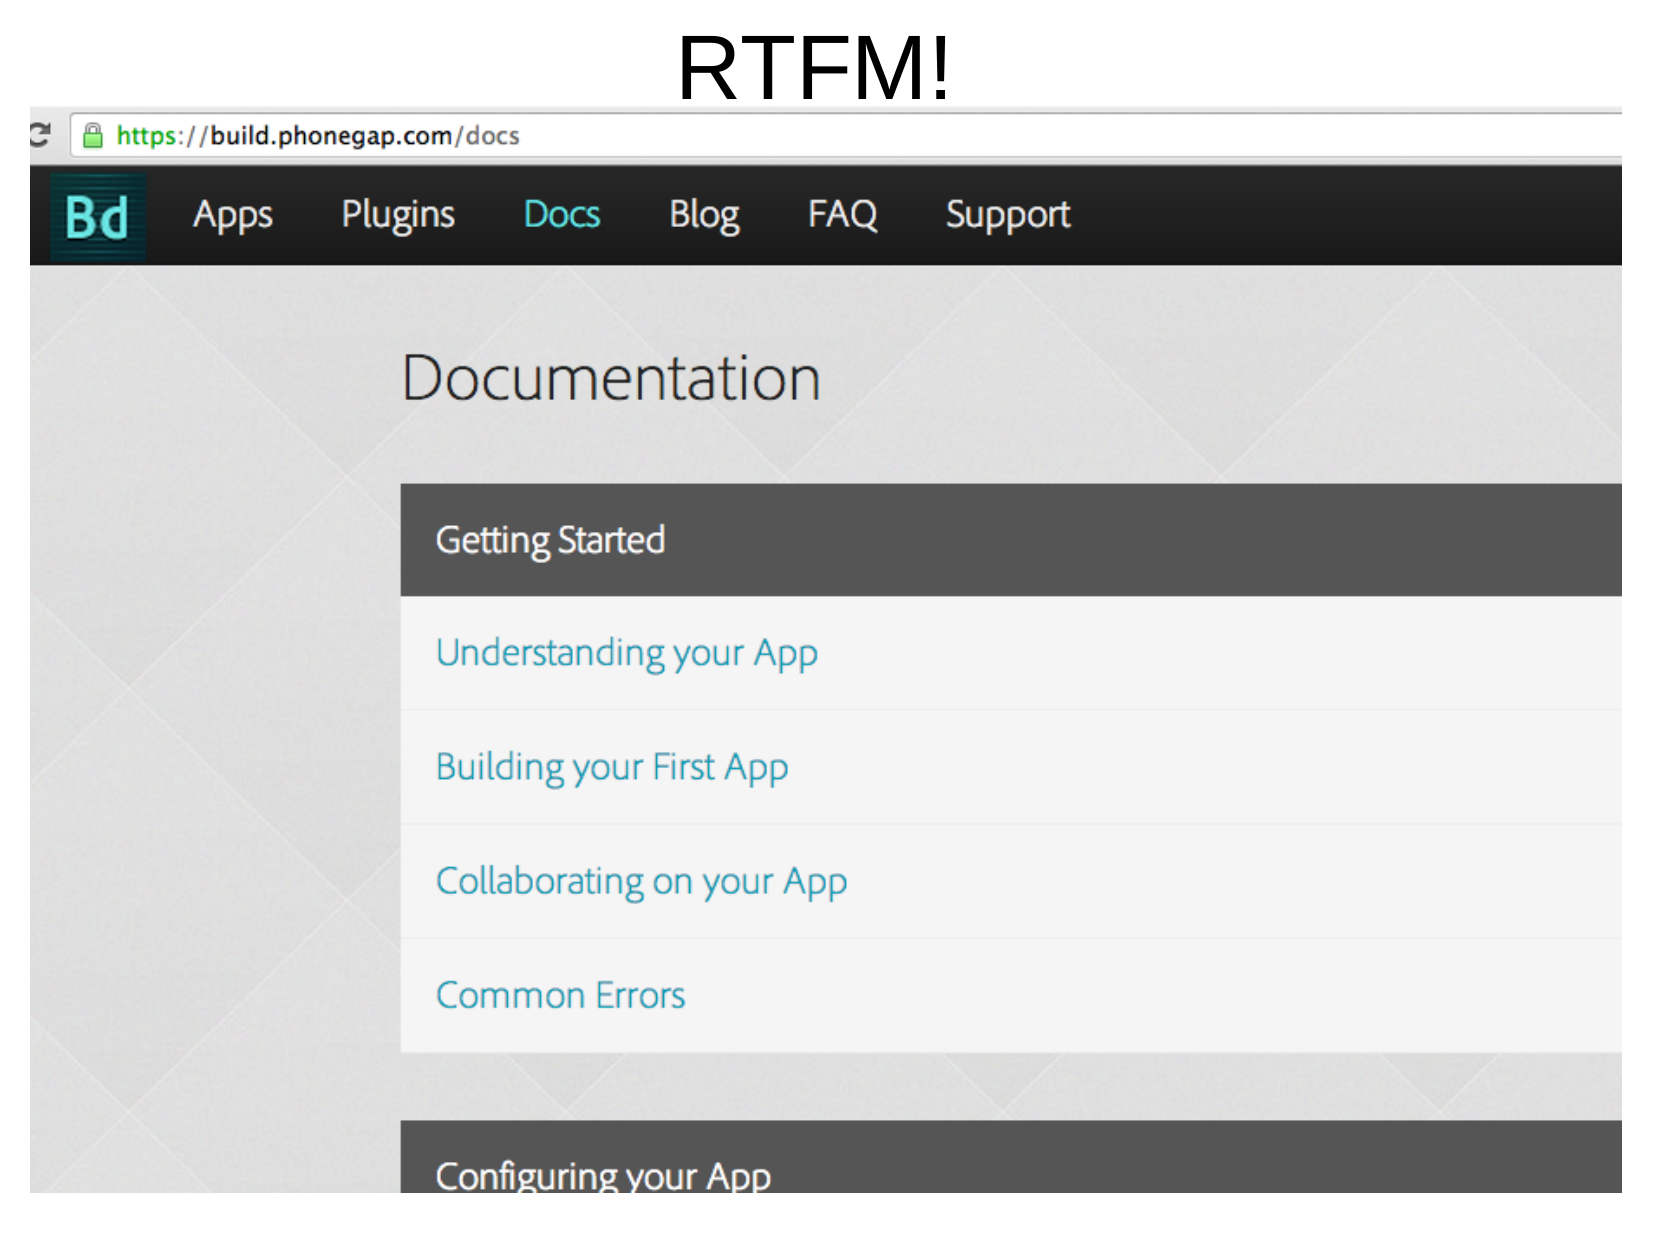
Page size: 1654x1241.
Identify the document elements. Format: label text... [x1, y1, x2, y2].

picture [30, 106, 1622, 1193]
title RTFM! [70, 0, 1560, 106]
